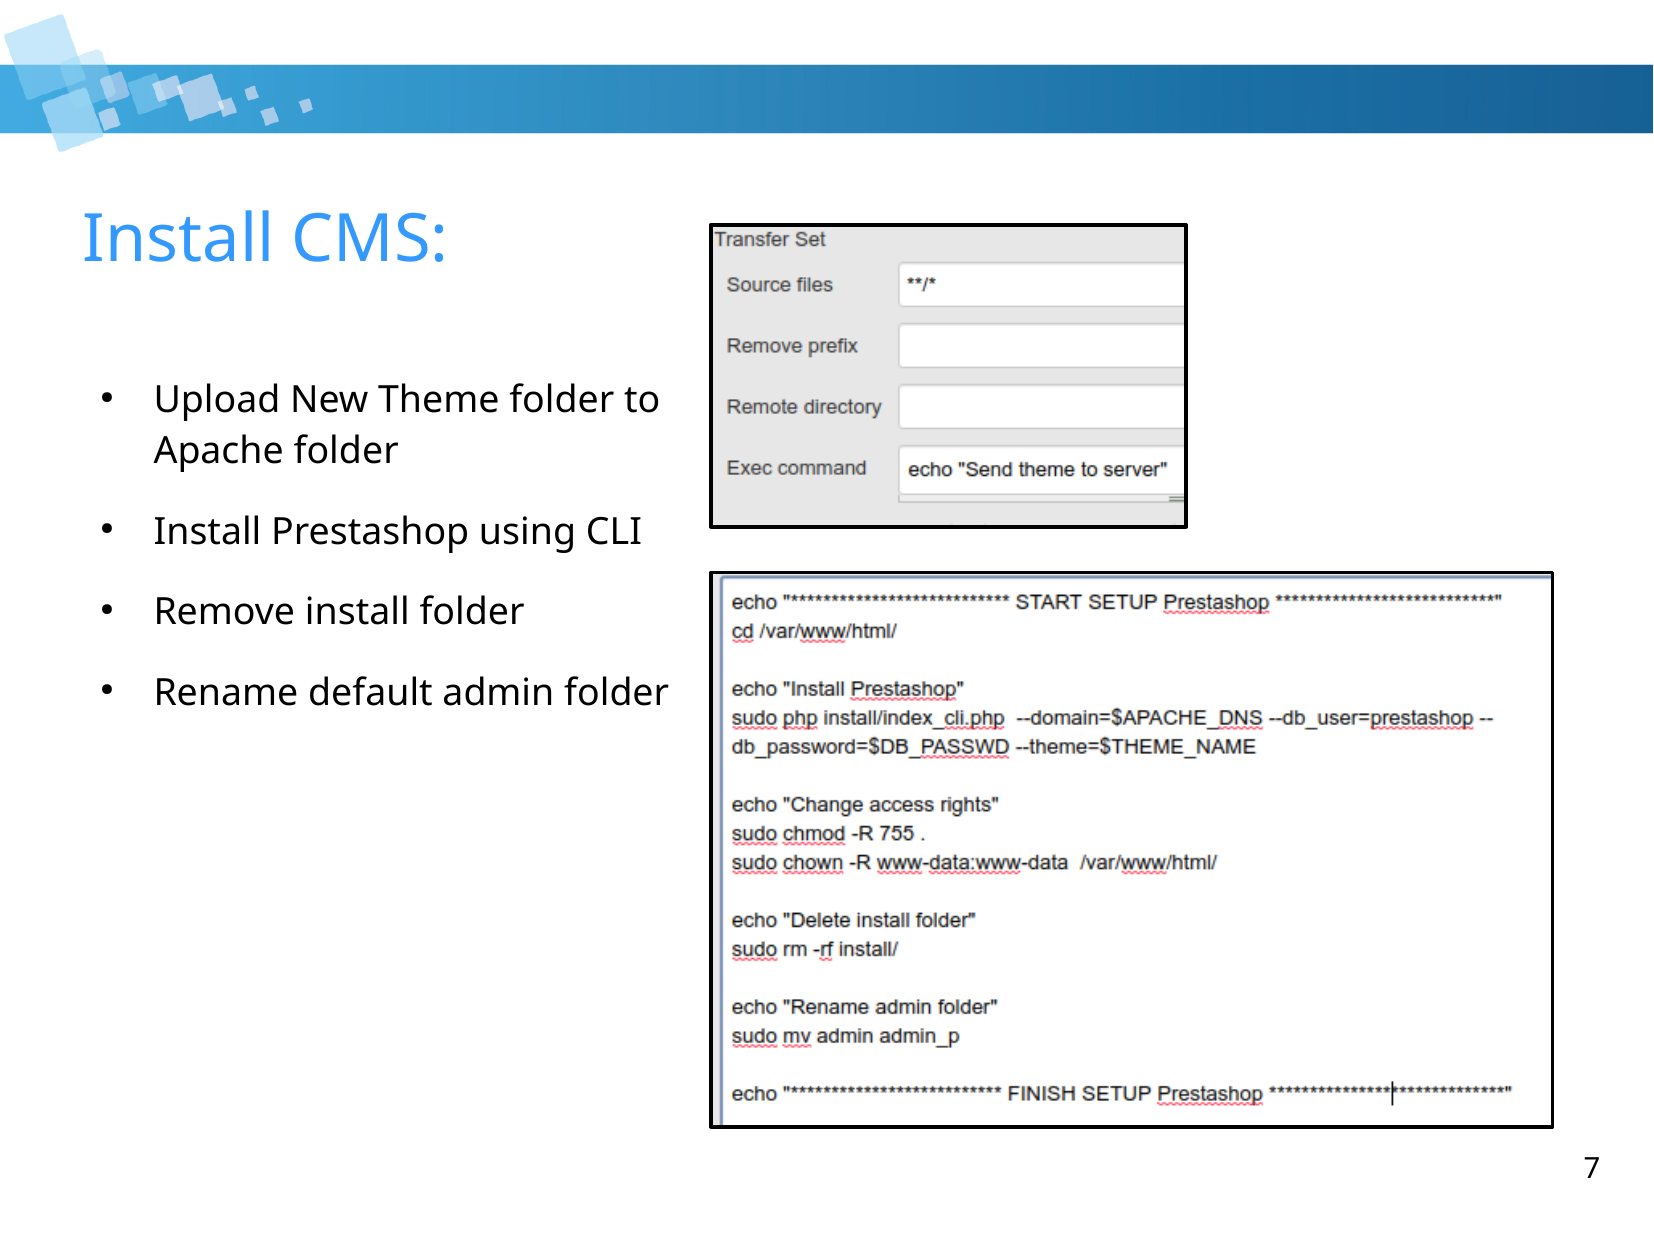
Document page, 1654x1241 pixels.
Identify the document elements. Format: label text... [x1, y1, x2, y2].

picture [0, 0, 1653, 1238]
list Upload New Theme folder to Apache folder Install Prestashop using CLI Remove install folder Rename default admin folder [82, 372, 676, 1093]
title Install CMS: [82, 132, 1571, 340]
